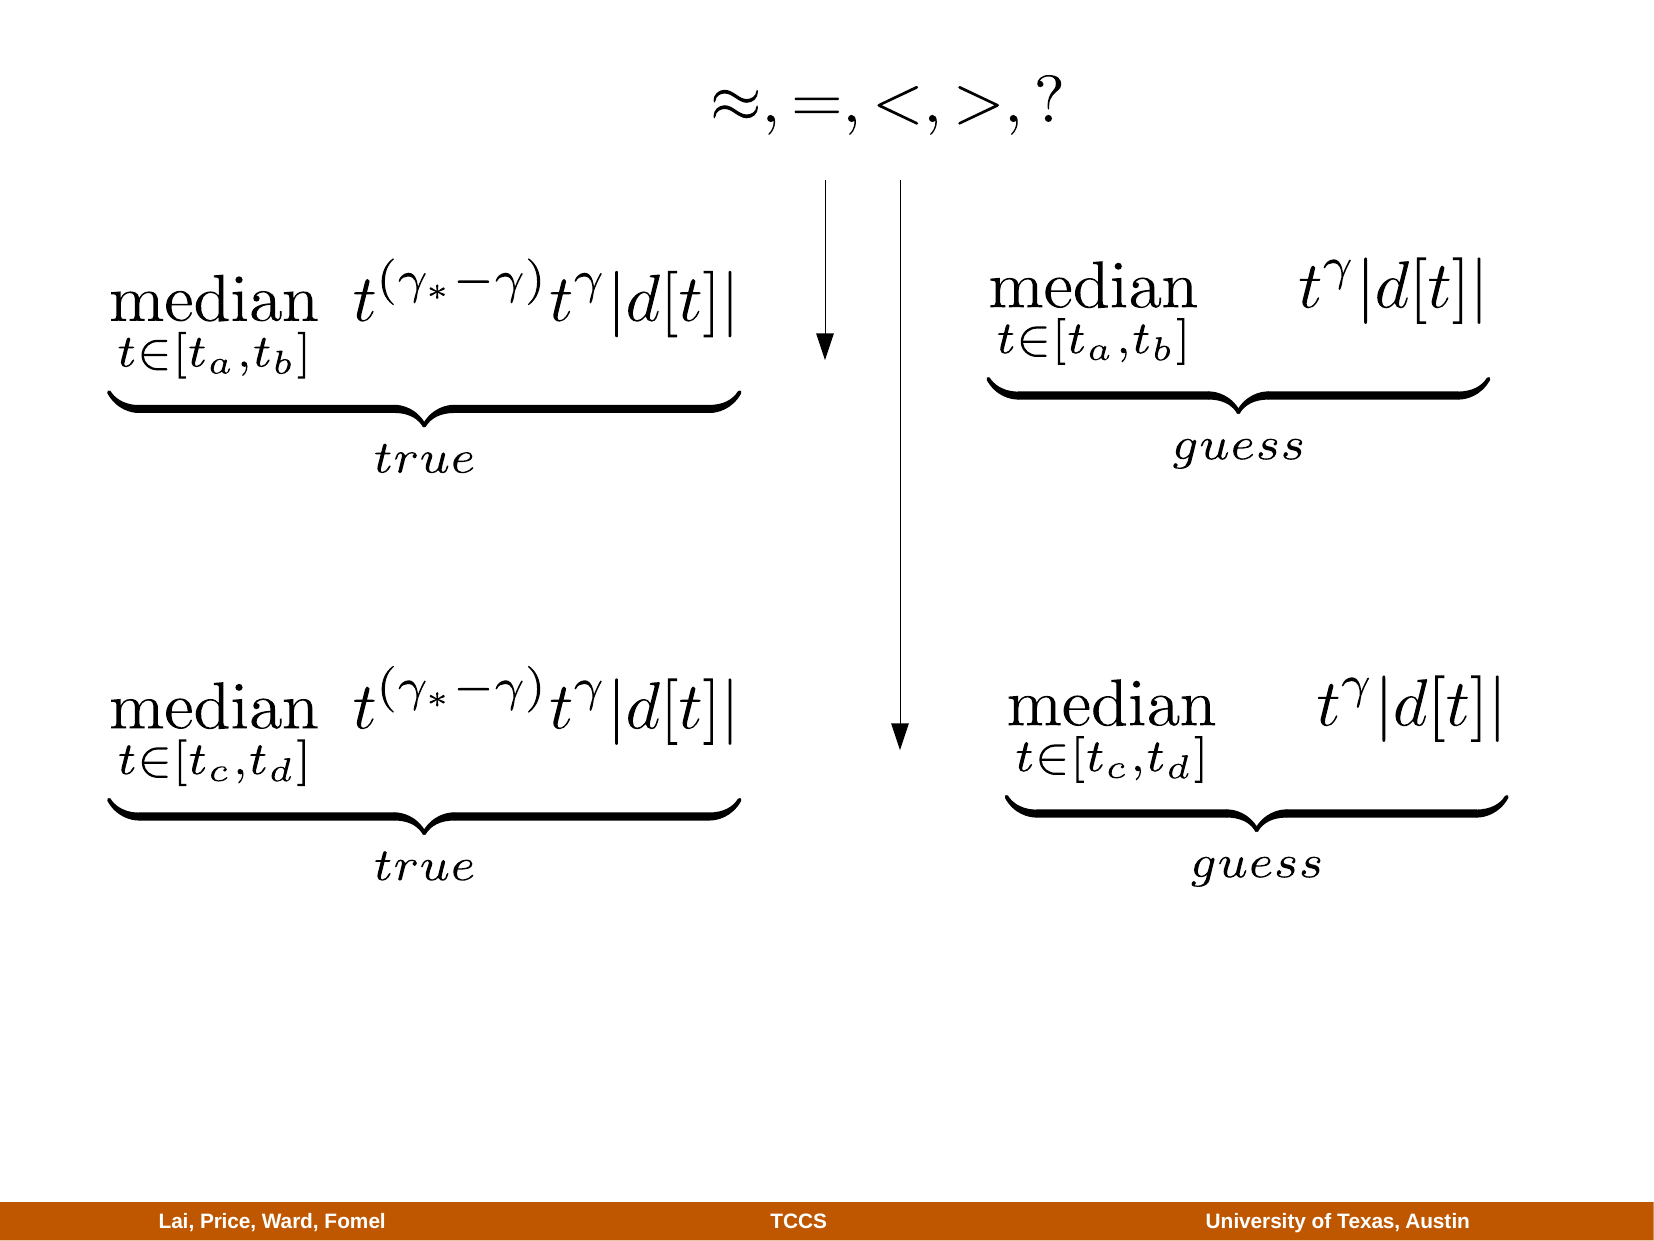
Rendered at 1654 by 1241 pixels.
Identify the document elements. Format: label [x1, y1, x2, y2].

text_box [986, 257, 1491, 469]
text_box [1005, 675, 1509, 887]
text_box [709, 75, 1066, 135]
text_box [107, 665, 742, 881]
text_box [107, 258, 742, 474]
